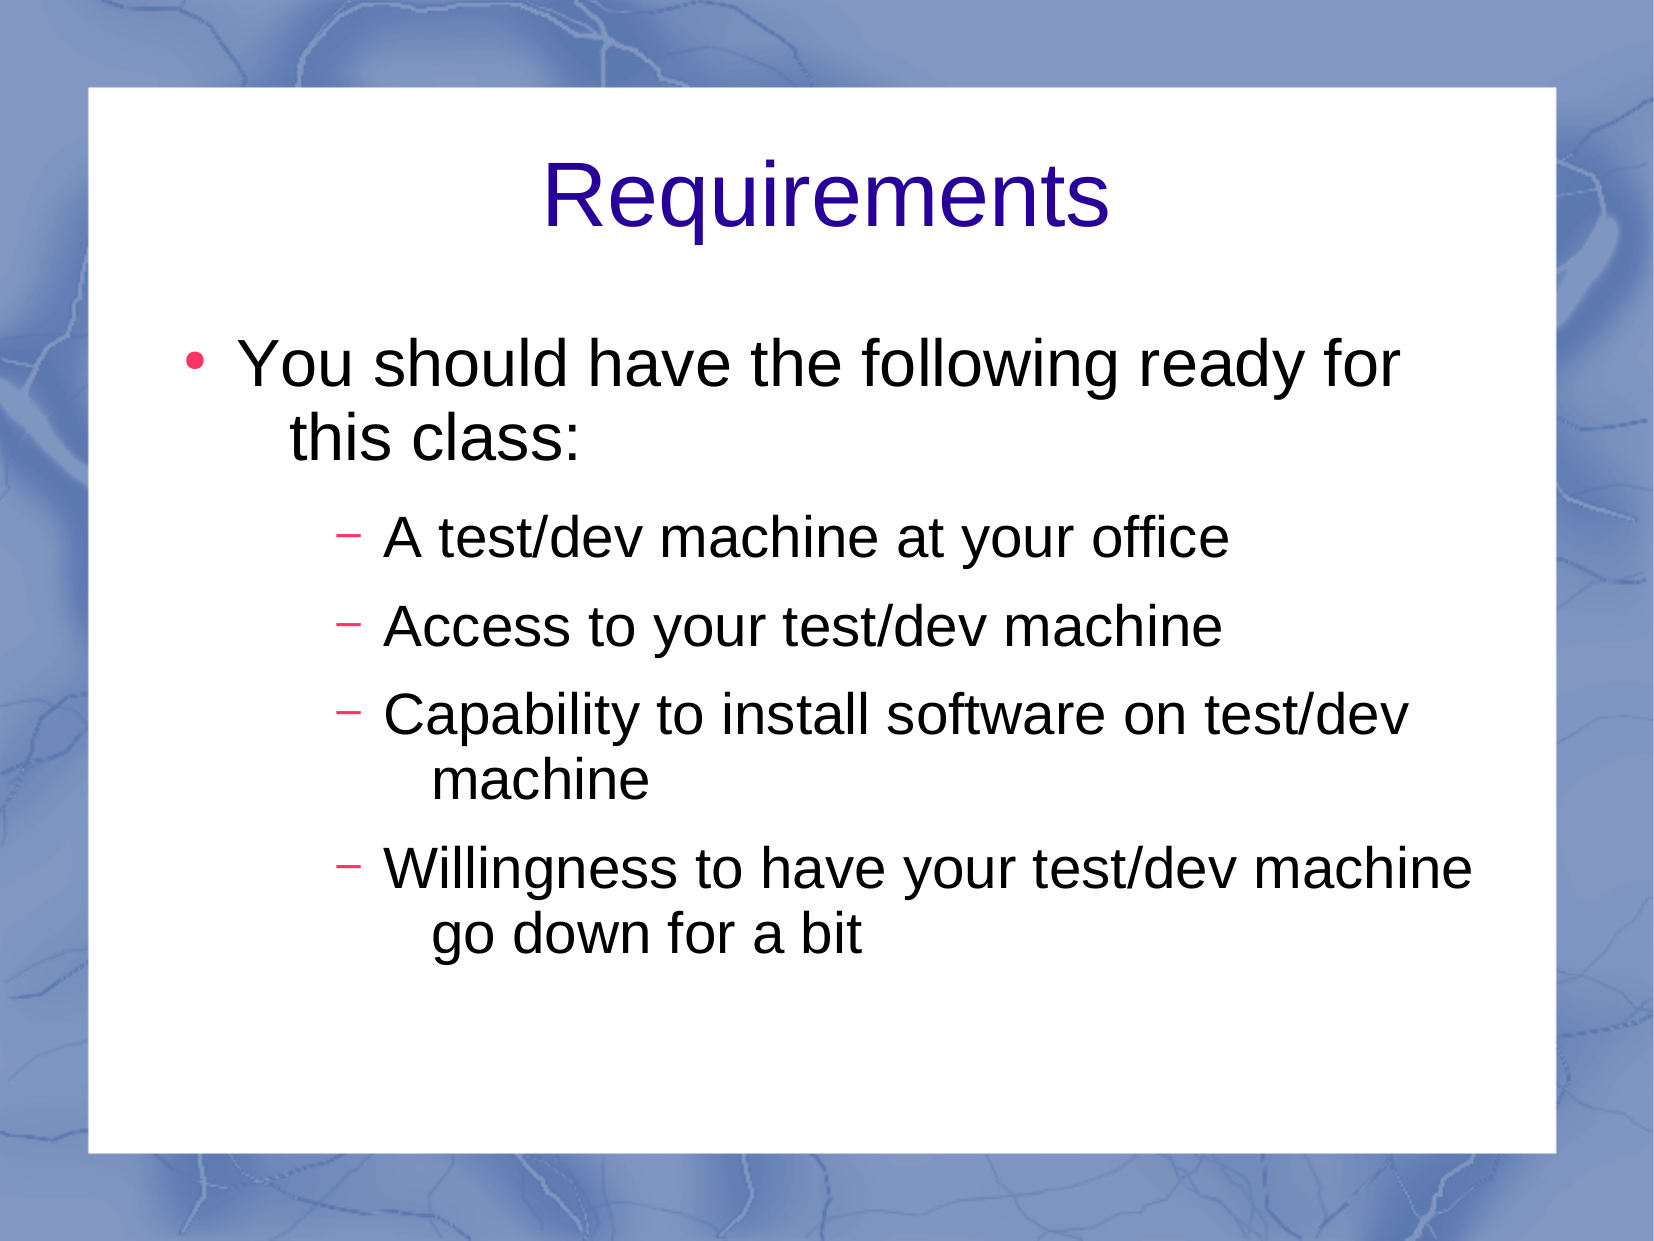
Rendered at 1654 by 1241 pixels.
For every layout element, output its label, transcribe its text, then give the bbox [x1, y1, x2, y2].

list You should have the following ready for this class: A test/dev machine at your office Access to your test/dev machine Capability to install software on test/dev machine Willingness to have your test/dev machine go down for a bit [147, 325, 1506, 996]
picture [0, 0, 1654, 1241]
title Requirements [118, 98, 1536, 291]
